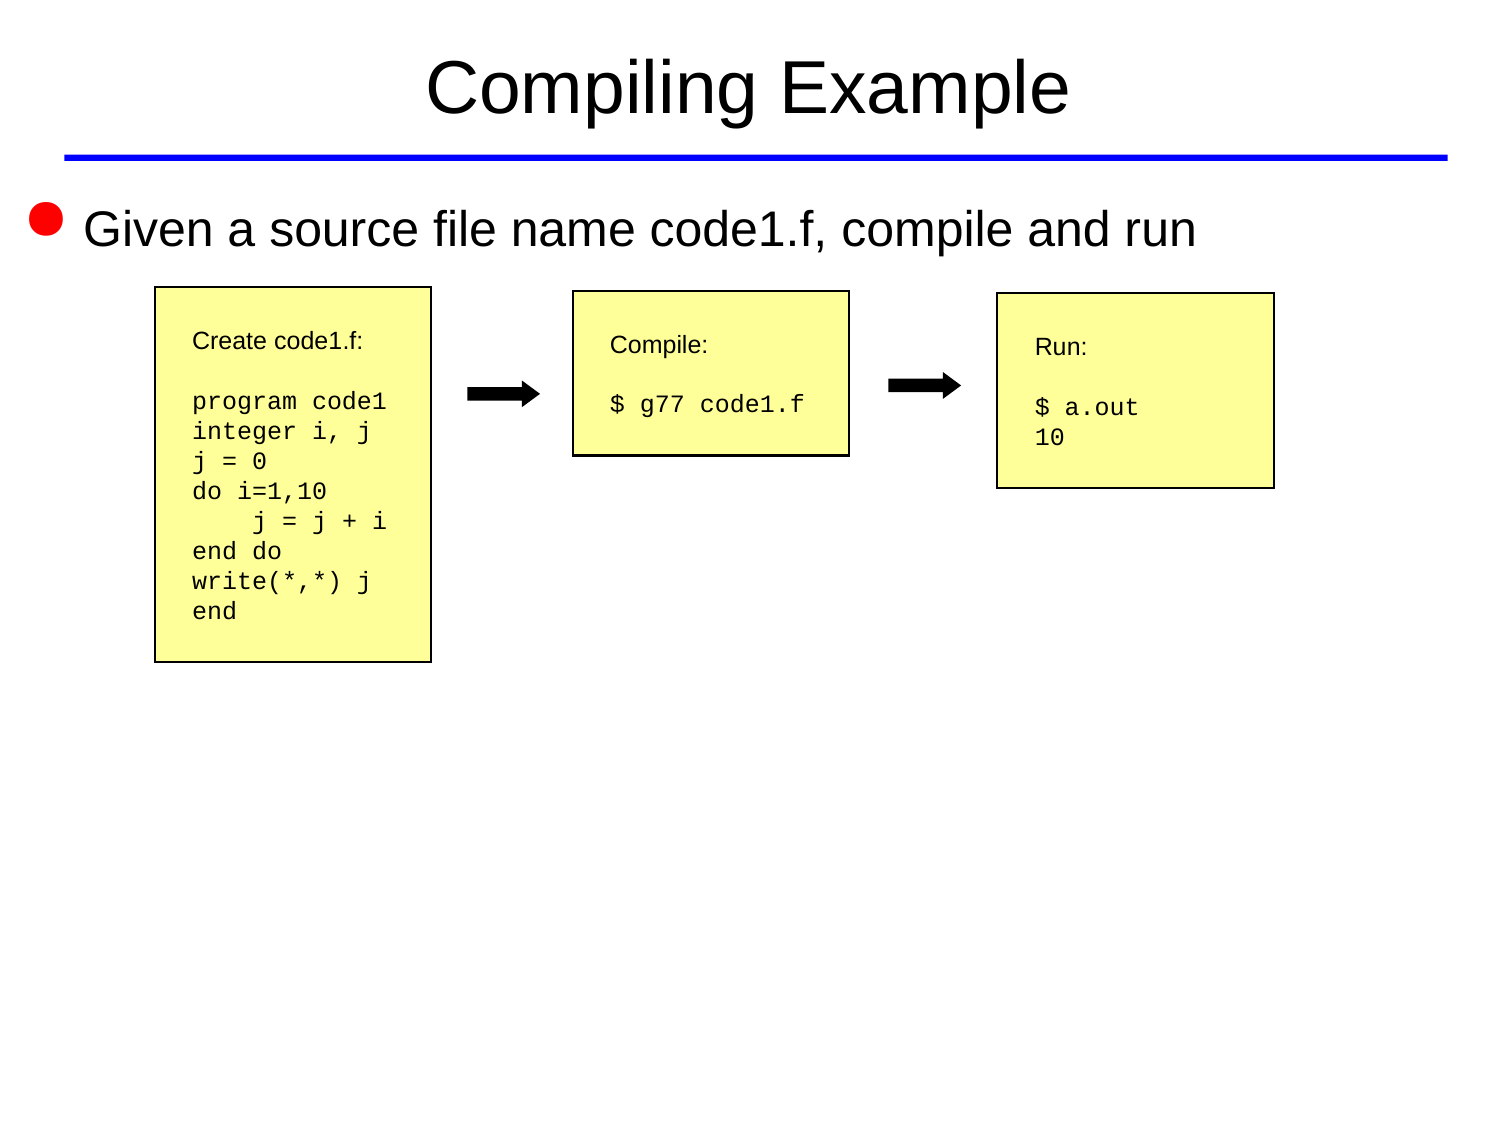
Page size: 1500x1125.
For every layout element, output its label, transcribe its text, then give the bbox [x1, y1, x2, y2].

text_box [888, 372, 962, 399]
text_box [467, 380, 541, 408]
text_box Run: $ a.out 10 [997, 293, 1275, 488]
list Given a source file name code1.f, compile and run [11, 189, 1461, 1029]
title Compiling Example [115, 21, 1382, 147]
text_box Compile: $ g77 code1.f [572, 290, 850, 456]
text_box Create code1.f: program code1 integer i, j j = 0 do i=1,10 j = j + i end do write(*,*) j end [154, 287, 432, 662]
